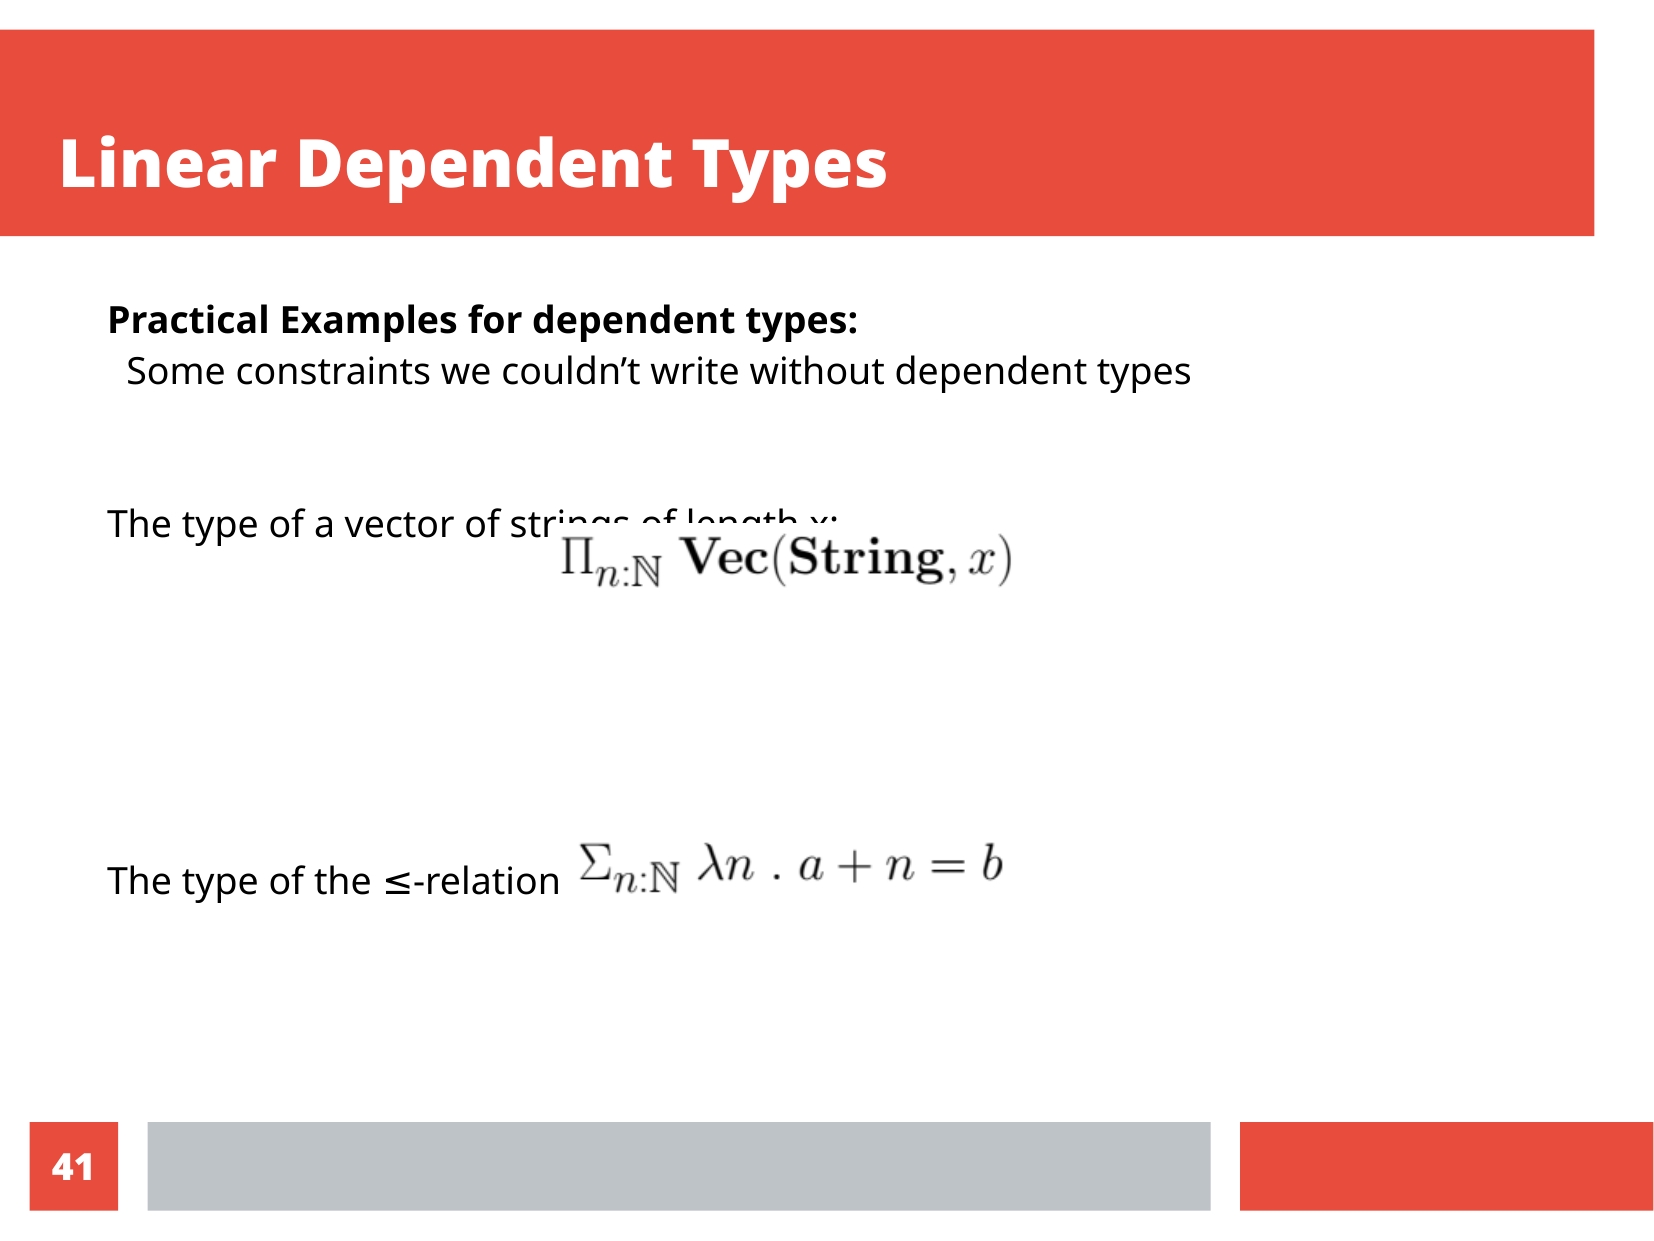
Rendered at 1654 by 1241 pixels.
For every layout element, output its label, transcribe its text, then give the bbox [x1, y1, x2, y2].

title Linear Dependent Types [59, 59, 1595, 207]
picture [552, 523, 1022, 599]
text_box Practical Examples for dependent types: Some constraints we couldn’t write without dependent types The type of a vector of strings of length x: The type of the ≤-relation between two integers: [92, 286, 1479, 824]
picture [570, 832, 1015, 905]
